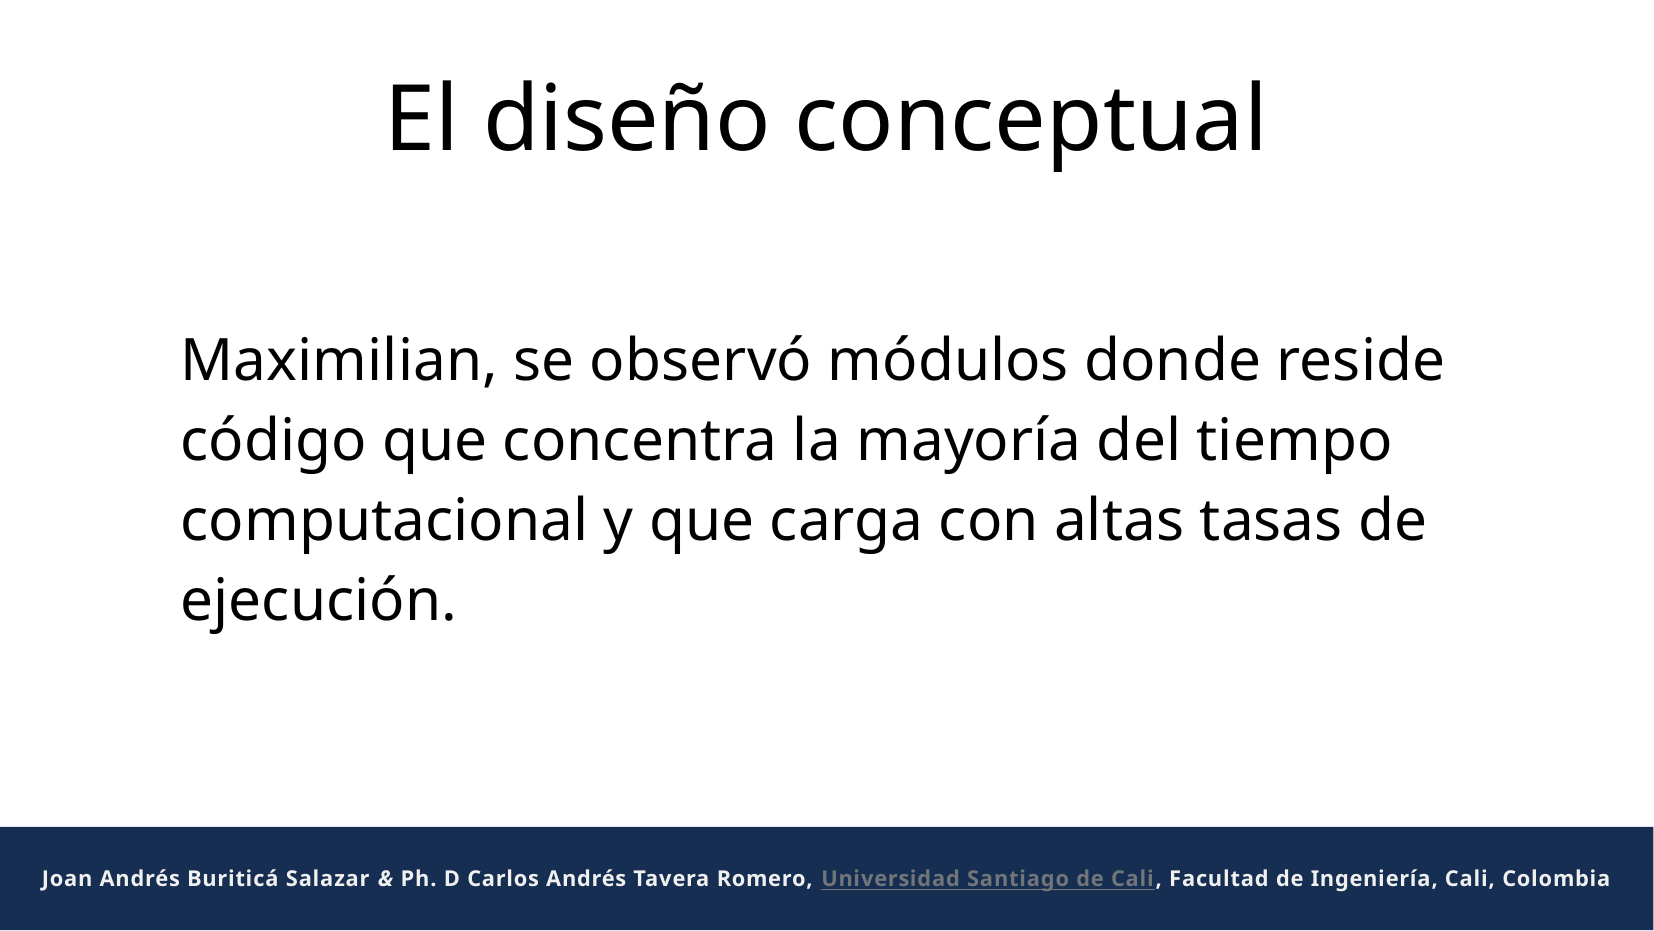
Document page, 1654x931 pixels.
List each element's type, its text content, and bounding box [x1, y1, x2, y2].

title El diseño conceptual [82, 37, 1571, 193]
list Maximilian, se observó módulos donde reside código que concentra la mayoría del tiempo computacional y que carga con altas tasas de ejecución. [118, 317, 1536, 638]
